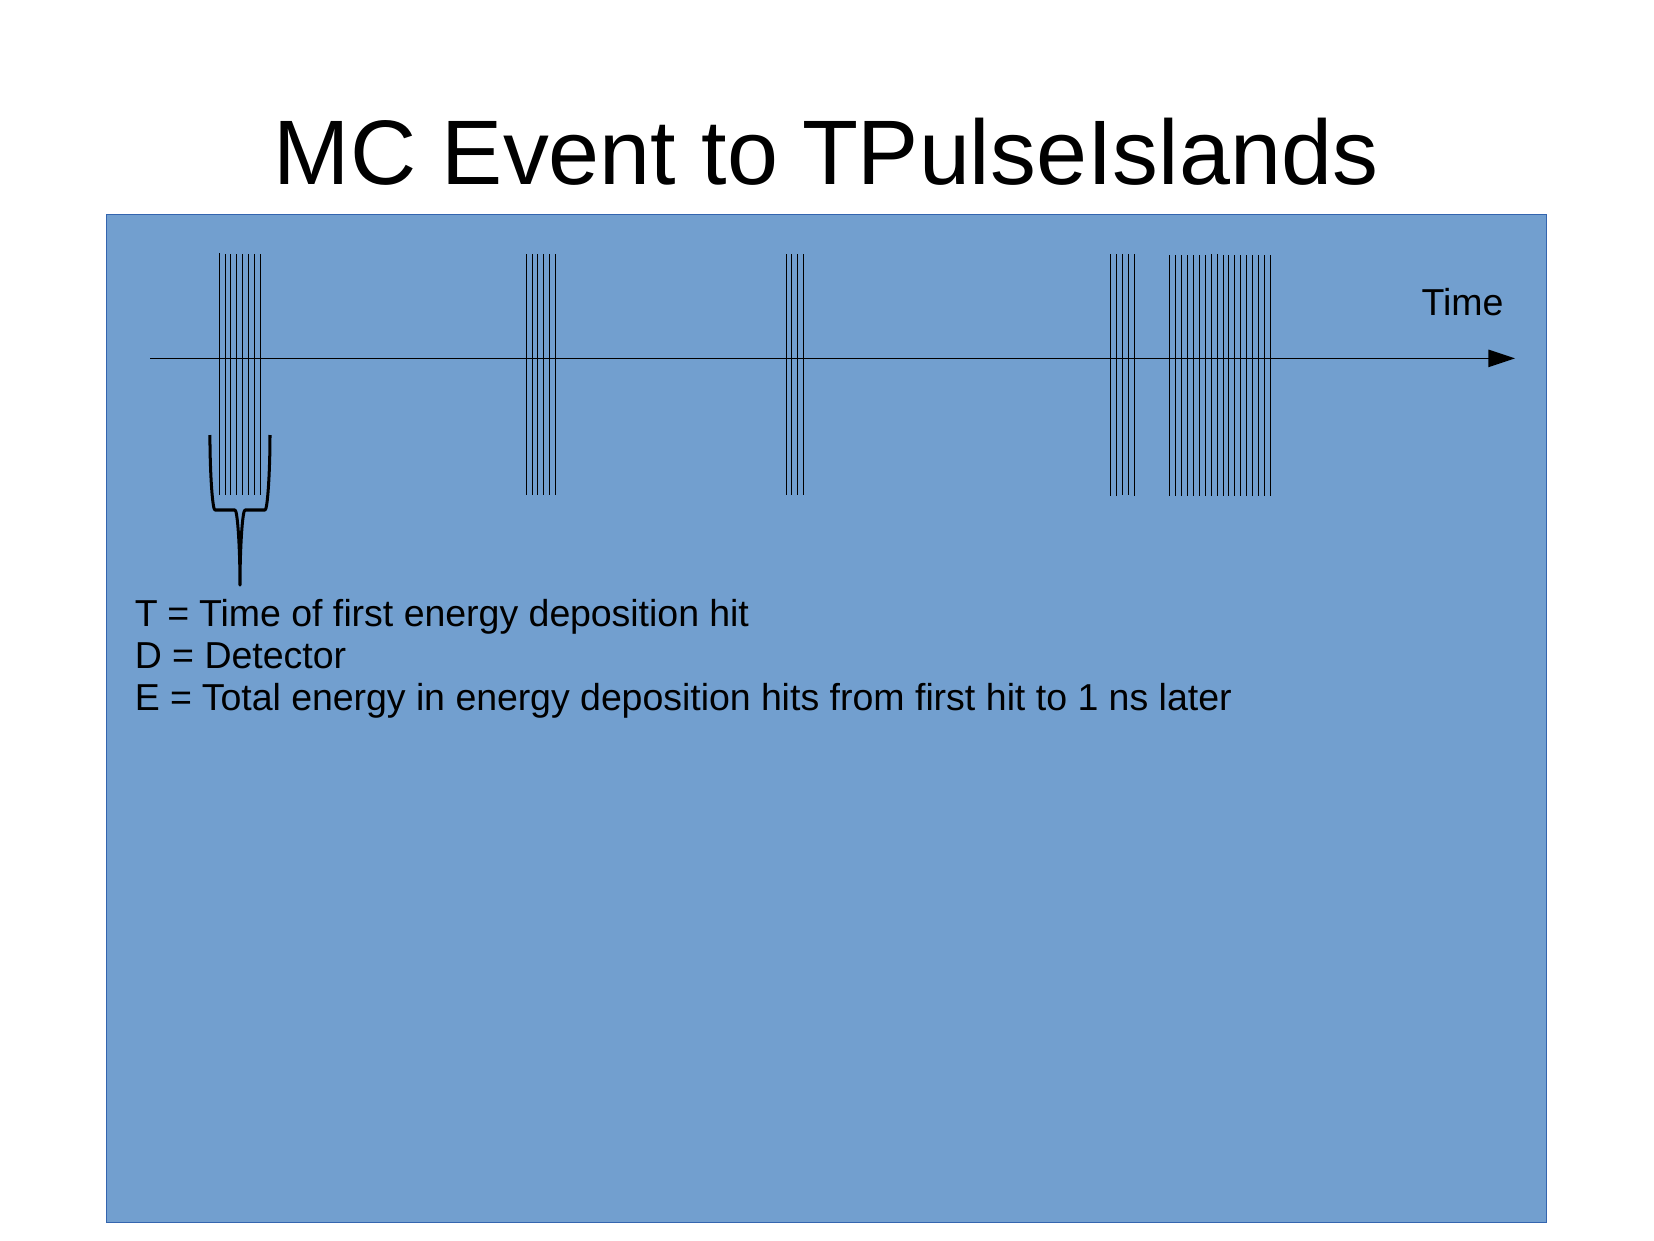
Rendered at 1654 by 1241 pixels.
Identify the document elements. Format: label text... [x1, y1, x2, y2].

text_box T = Time of first energy deposition hit D = Detector E = Total energy in energy deposition hits from first hit to 1 ns later [120, 585, 1261, 726]
text_box [106, 214, 1547, 1223]
title MC Event to TPulseIslands [82, 49, 1571, 257]
text_box Time [1395, 273, 1531, 331]
